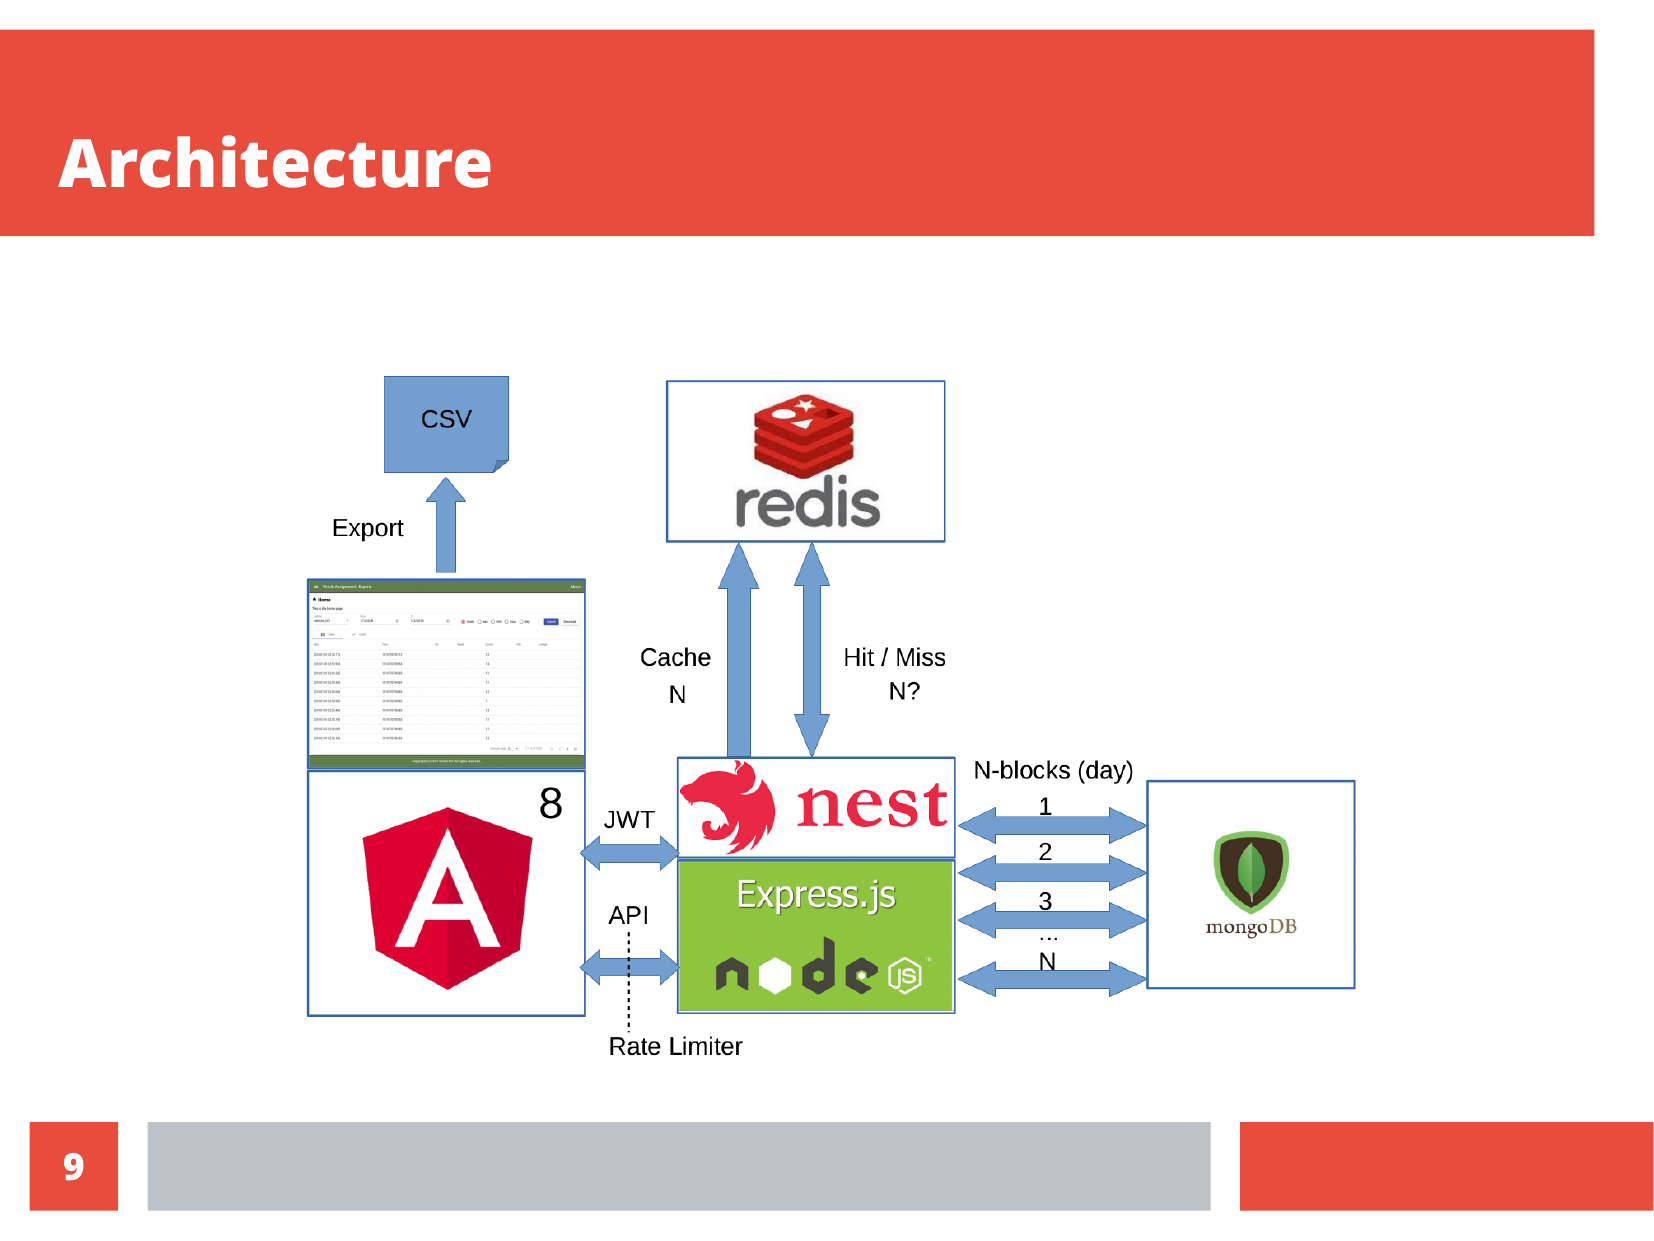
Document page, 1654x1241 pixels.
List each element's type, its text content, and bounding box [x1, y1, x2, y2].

title Architecture [59, 59, 1595, 207]
picture [231, 324, 1393, 1093]
